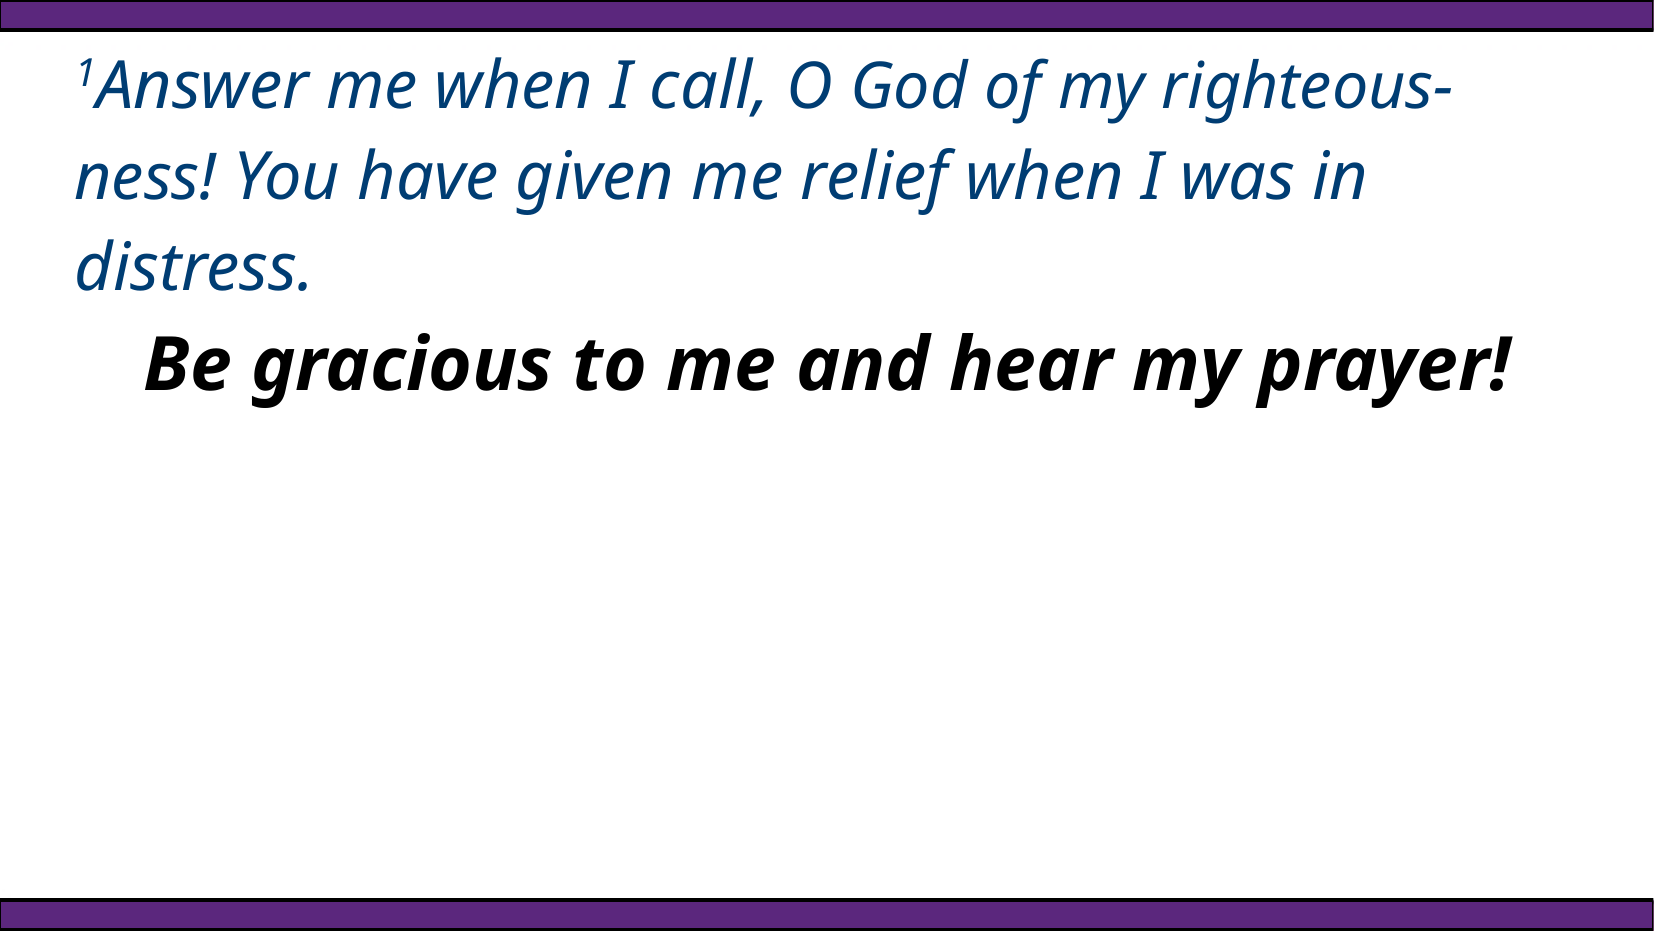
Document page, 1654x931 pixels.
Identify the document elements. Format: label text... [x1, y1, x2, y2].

picture [0, 31, 1654, 900]
text_box [0, 0, 1654, 31]
text_box [0, 900, 1654, 931]
text_box 1Answer me when I call, O God of my righteous-ness! You have given me relief when I was in distress. Be gracious to me and hear my prayer! [60, 30, 1606, 412]
